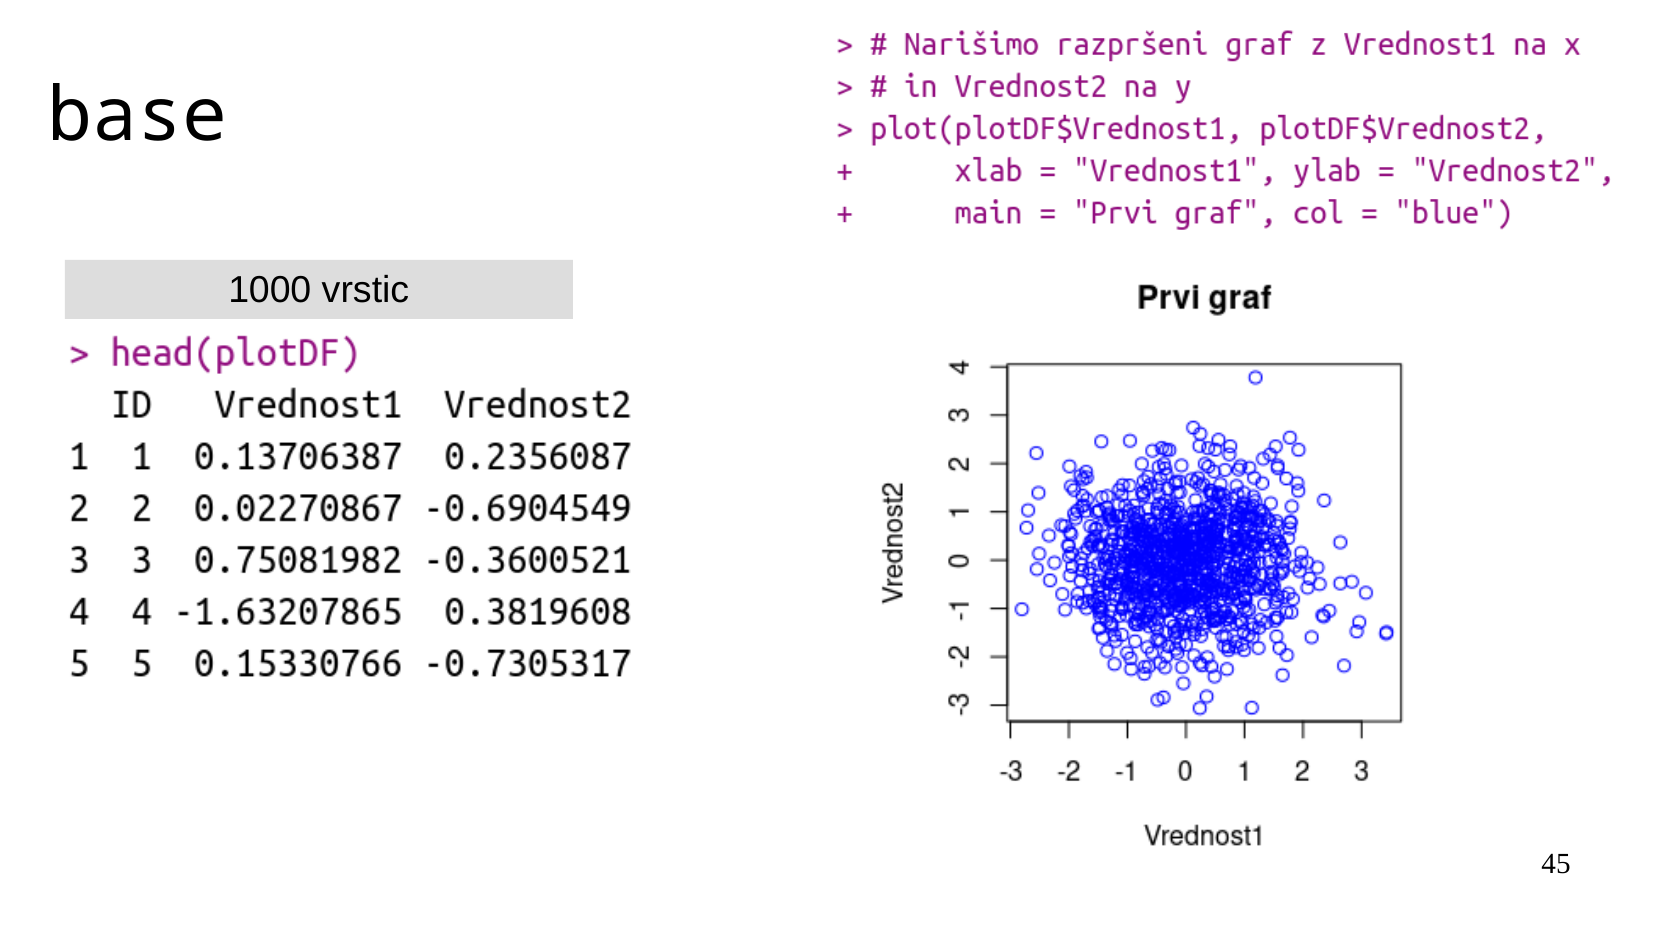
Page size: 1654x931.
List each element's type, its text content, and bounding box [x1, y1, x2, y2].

text_box 1000 vrstic [64, 259, 573, 319]
picture [830, 23, 1630, 889]
picture [58, 330, 662, 697]
title base [47, 33, 830, 189]
